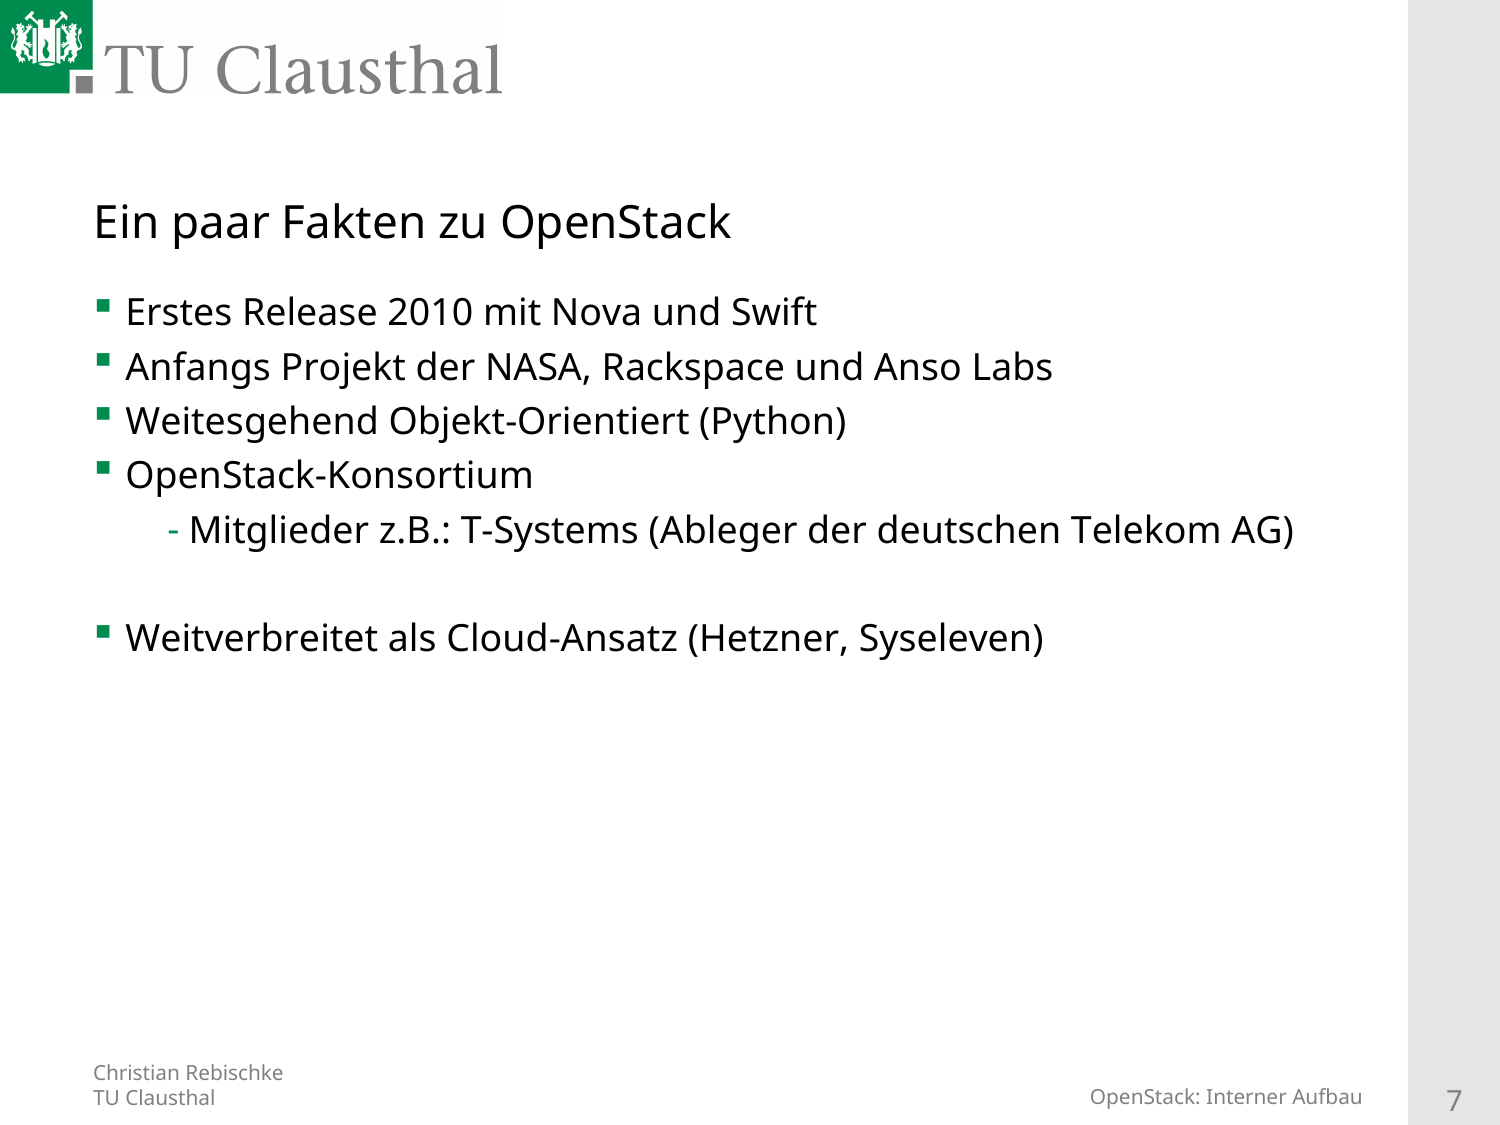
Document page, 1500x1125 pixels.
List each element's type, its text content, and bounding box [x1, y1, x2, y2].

picture [0, 0, 502, 94]
list Erstes Release 2010 mit Nova und Swift Anfangs Projekt der NASA, Rackspace und Anso Labs Weitesgehend Objekt-Orientiert (Python) OpenStack-Konsortium Mitglieder z.B.: T-Systems (Ableger der deutschen Telekom AG) Weitverbreitet als Cloud-Ansatz (Hetzner, Syseleven) [78, 280, 1379, 949]
title Ein paar Fakten zu OpenStack [79, 184, 1375, 279]
